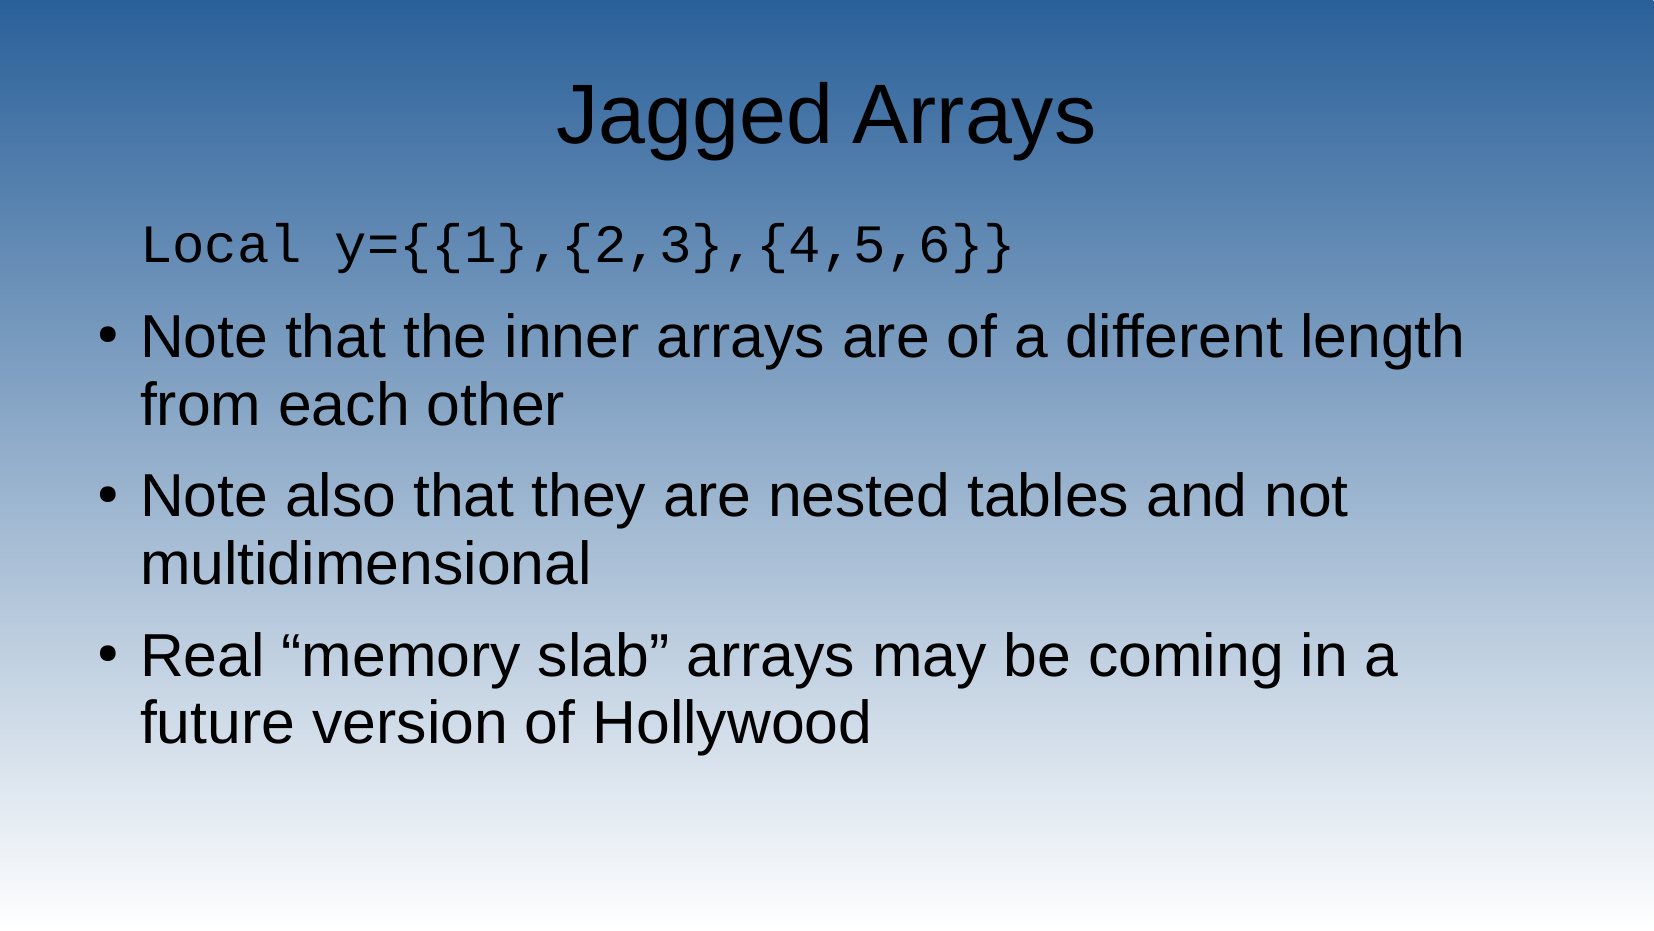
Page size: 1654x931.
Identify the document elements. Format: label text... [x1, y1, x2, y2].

title Jagged Arrays [82, 37, 1571, 193]
list Local y={{1},{2,3},{4,5,6}} Note that the inner arrays are of a different length from each other Note also that they are nested tables and not multidimensional Real “memory slab” arrays may be coming in a future version of Hollywood [82, 217, 1571, 757]
